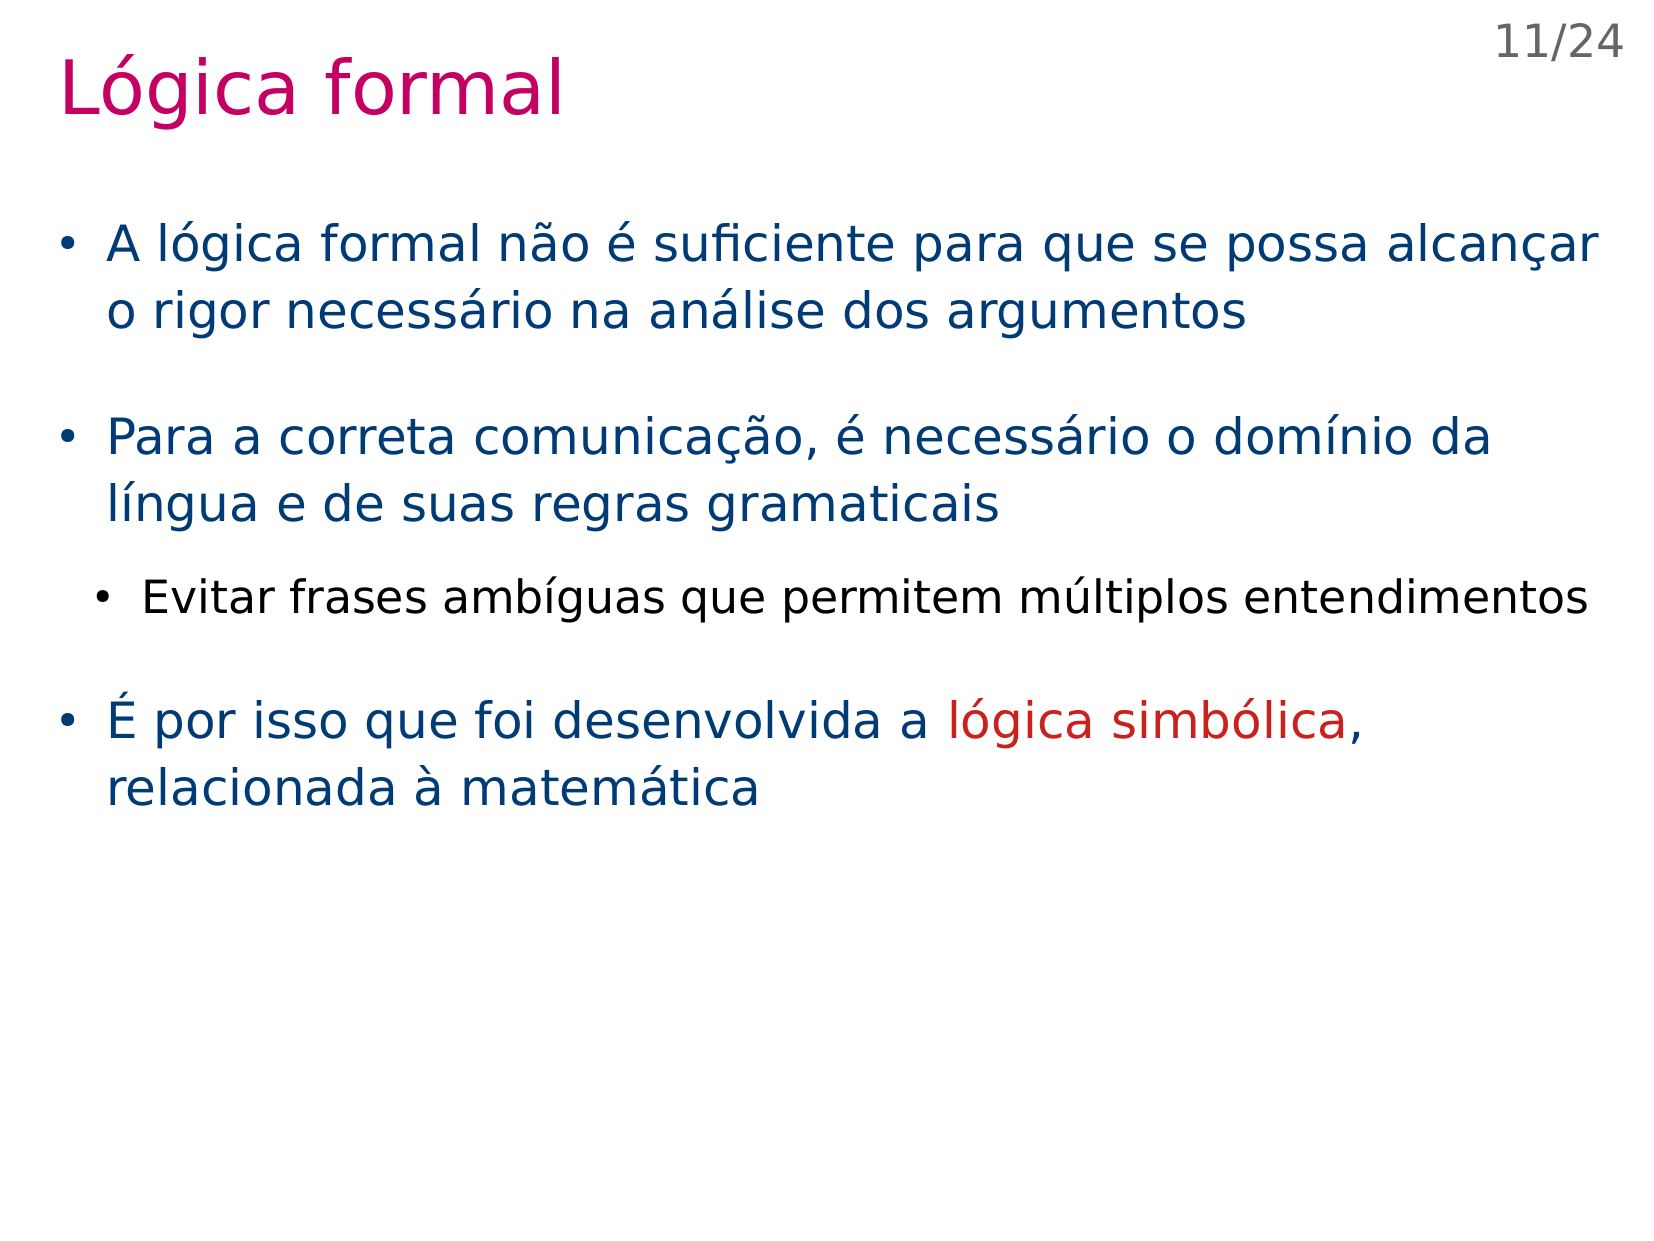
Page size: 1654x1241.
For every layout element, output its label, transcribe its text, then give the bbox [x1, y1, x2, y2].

title Lógica formal [59, 29, 1625, 148]
list A lógica formal não é suficiente para que se possa alcançar o rigor necessário na análise dos argumentos Para a correta comunicação, é necessário o domínio da língua e de suas regras gramaticais Evitar frases ambíguas que permitem múltiplos entendimentos É por isso que foi desenvolvida a lógica simbólica, relacionada à matemática [59, 206, 1625, 1211]
